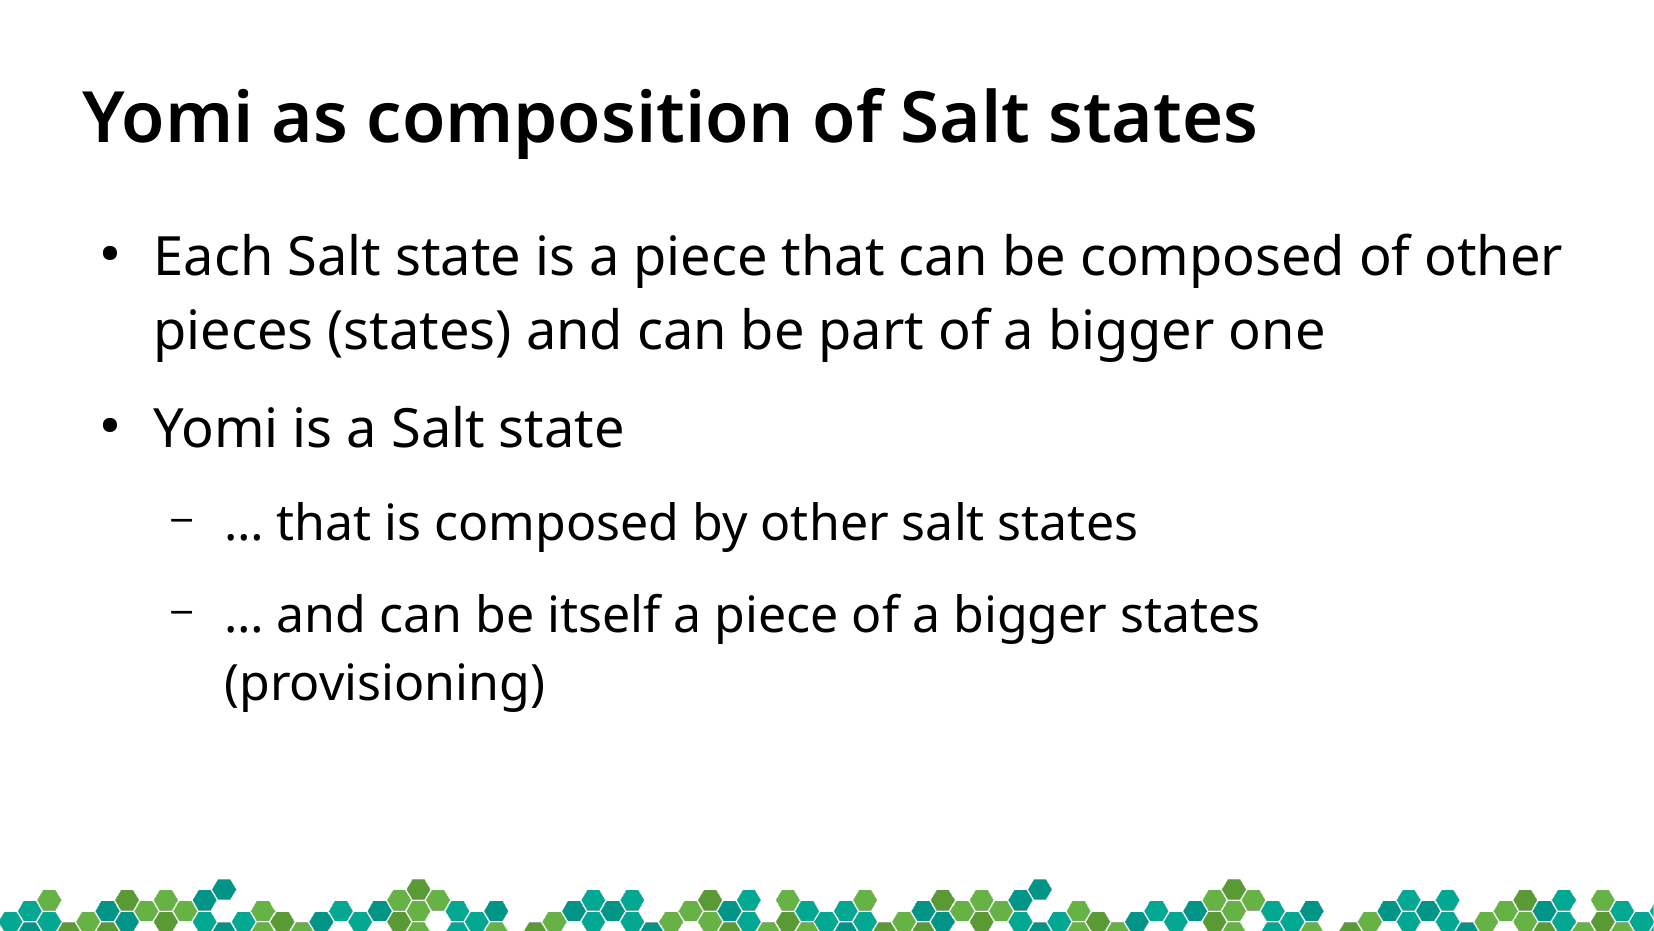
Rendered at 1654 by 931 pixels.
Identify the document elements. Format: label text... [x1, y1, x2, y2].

list Each Salt state is a piece that can be composed of other pieces (states) and can be part of a bigger one Yomi is a Salt state … that is composed by other salt states … and can be itself a piece of a bigger states (provisioning) [82, 217, 1571, 758]
picture [0, 871, 1654, 931]
title Yomi as composition of Salt states [82, 37, 1571, 193]
